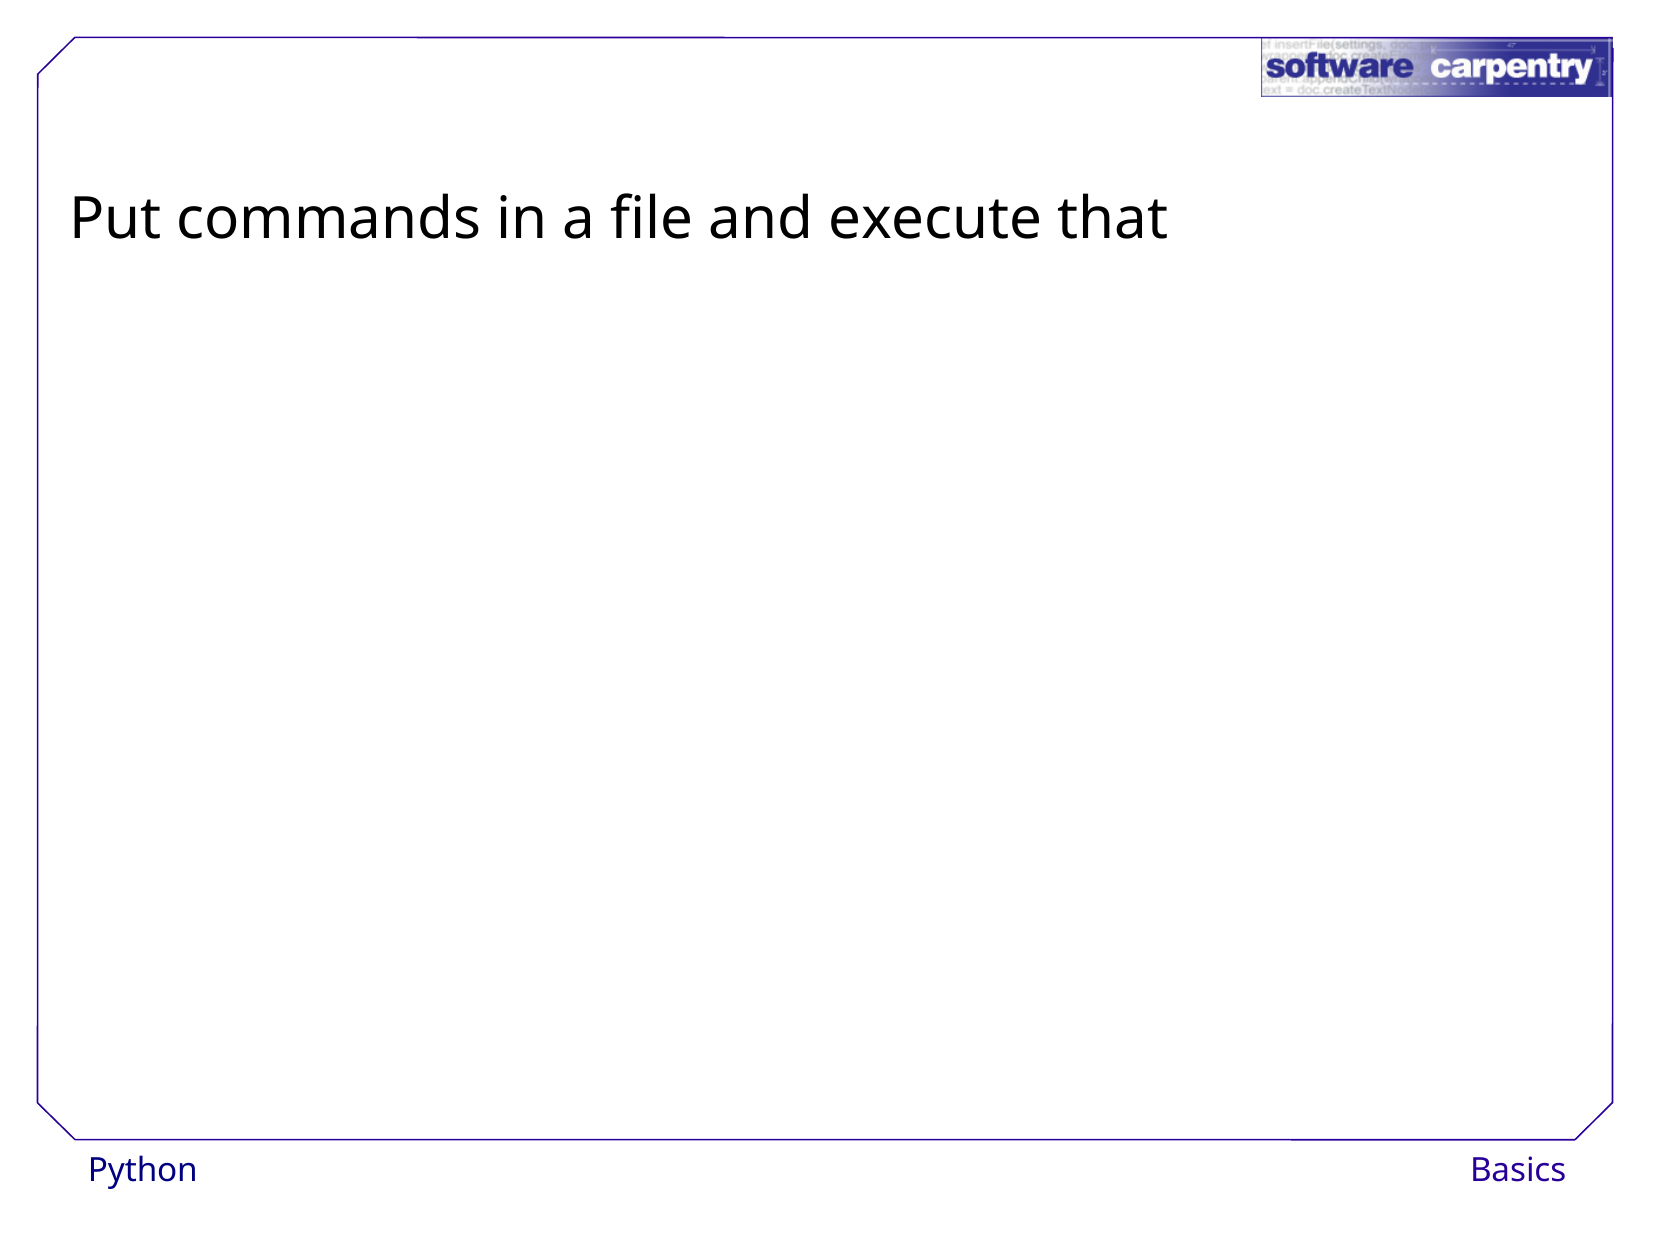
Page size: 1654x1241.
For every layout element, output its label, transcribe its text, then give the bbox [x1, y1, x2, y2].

text_box Put commands in a file and execute that [54, 138, 1334, 259]
picture [1261, 39, 1613, 97]
